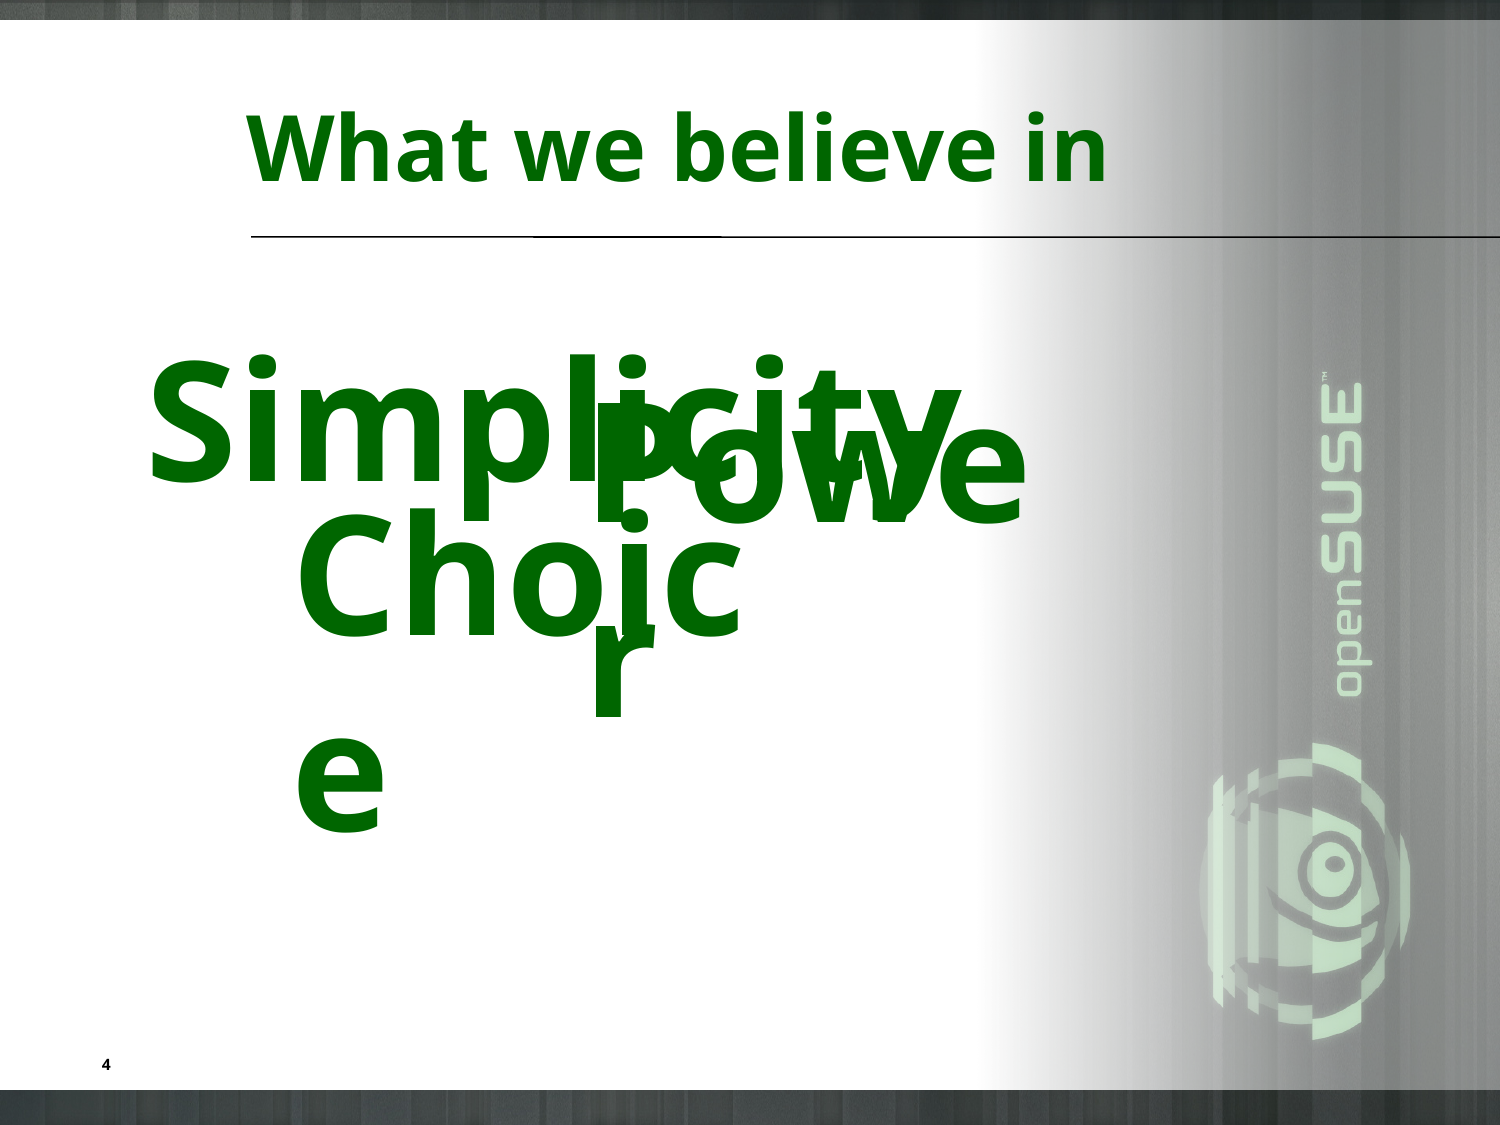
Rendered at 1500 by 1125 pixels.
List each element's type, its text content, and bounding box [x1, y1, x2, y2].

title Power [583, 410, 1092, 713]
title Choice [291, 524, 800, 826]
picture [0, 0, 1500, 1125]
title Simplicity [145, 271, 1083, 574]
title What we believe in [246, 60, 1409, 239]
